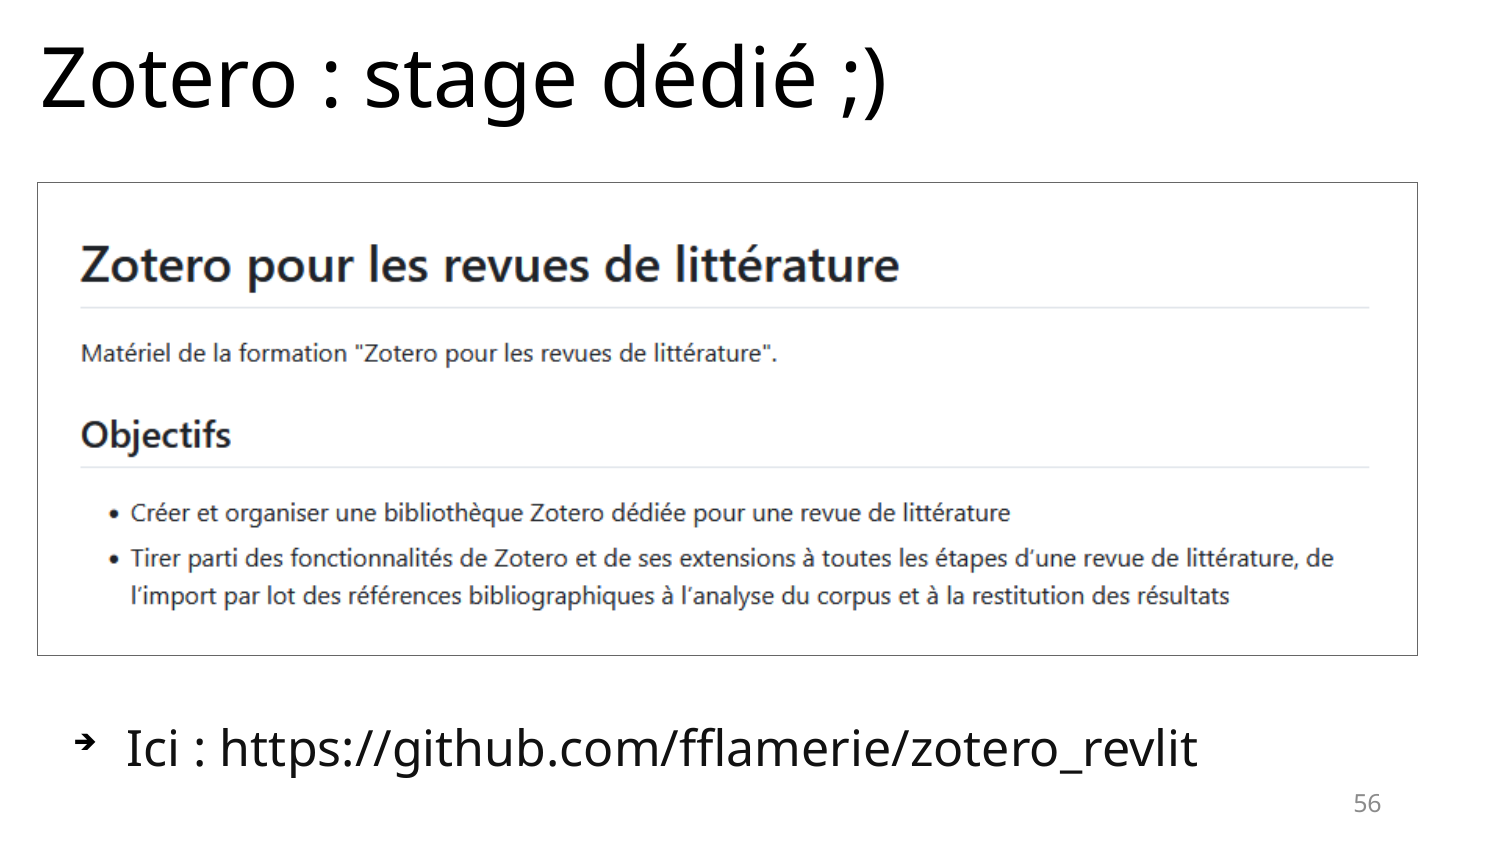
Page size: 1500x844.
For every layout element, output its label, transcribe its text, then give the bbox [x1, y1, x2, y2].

title Zotero : stage dédié ;) [25, 0, 1459, 163]
picture [37, 182, 1418, 656]
list Ici : https://github.com/fflamerie/zotero_revlit [55, 717, 1418, 844]
